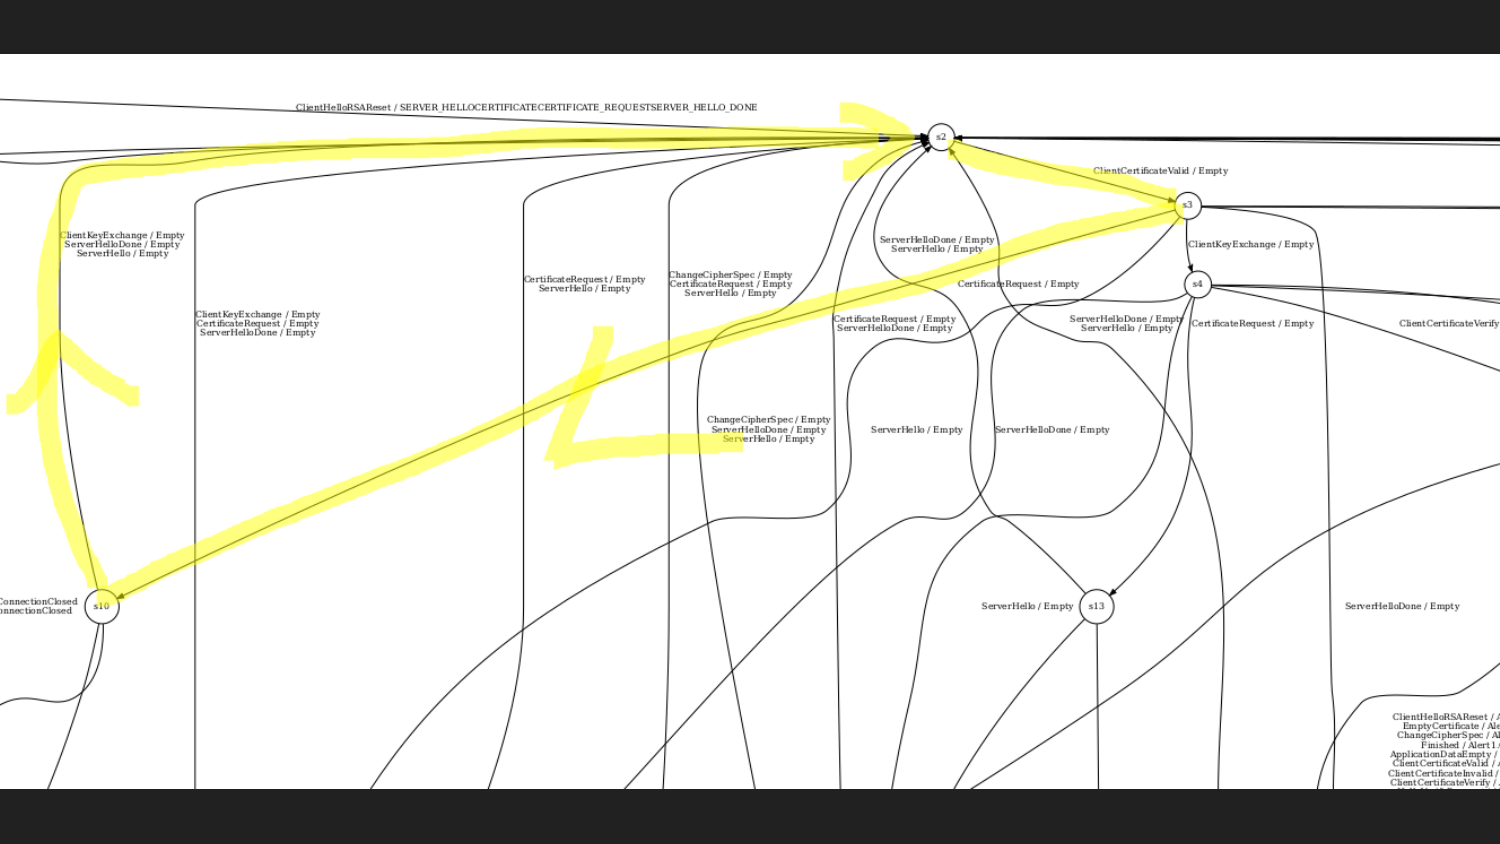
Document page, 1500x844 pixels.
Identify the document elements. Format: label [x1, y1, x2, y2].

picture [0, 54, 1500, 789]
